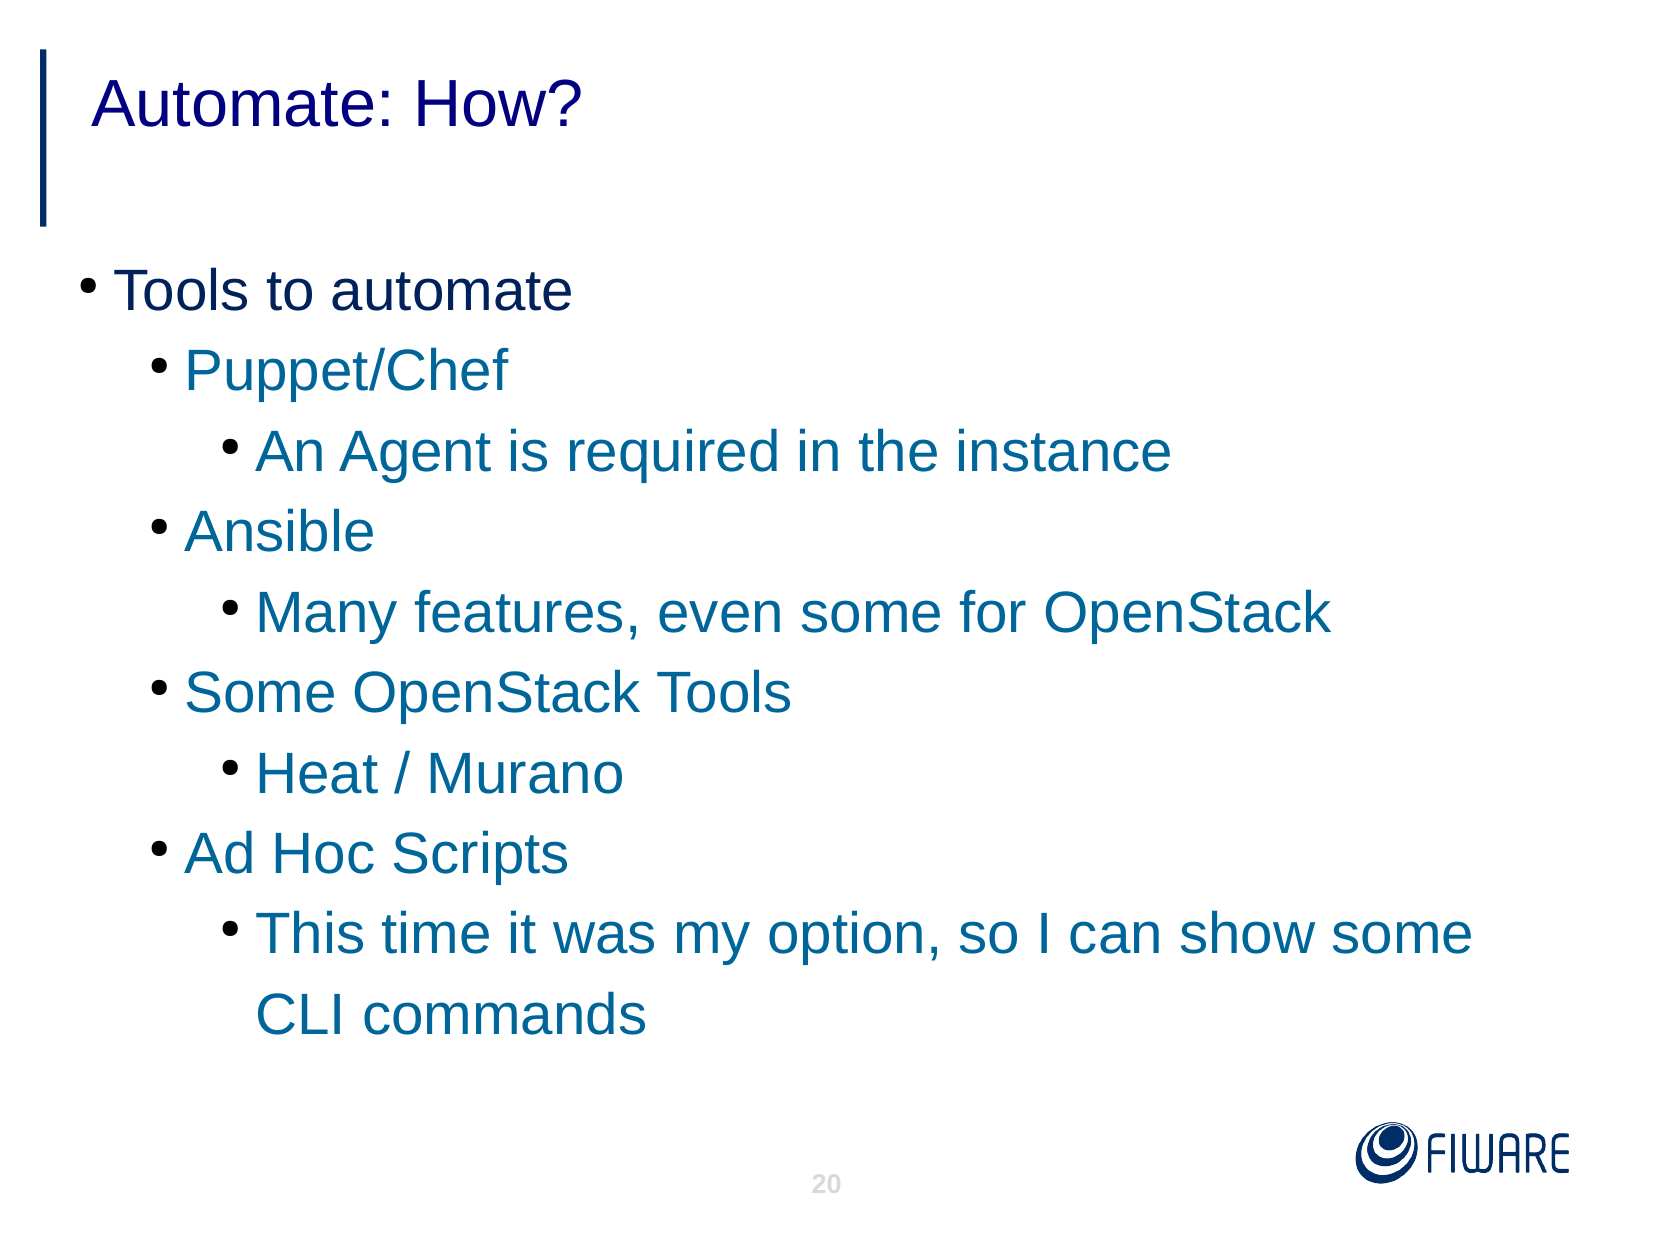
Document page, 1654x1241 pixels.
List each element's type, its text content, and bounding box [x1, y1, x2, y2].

slide_number <number> [733, 1149, 921, 1216]
picture [1351, 1116, 1575, 1188]
title Automate: How? [76, 51, 1408, 196]
text_box Tools to automate Puppet/Chef An Agent is required in the instance Ansible Many features, even some for OpenStack Some OpenStack Tools Heat / Murano Ad Hoc Scripts This time it was my option, so I can show some CLI commands [63, 234, 1573, 1054]
